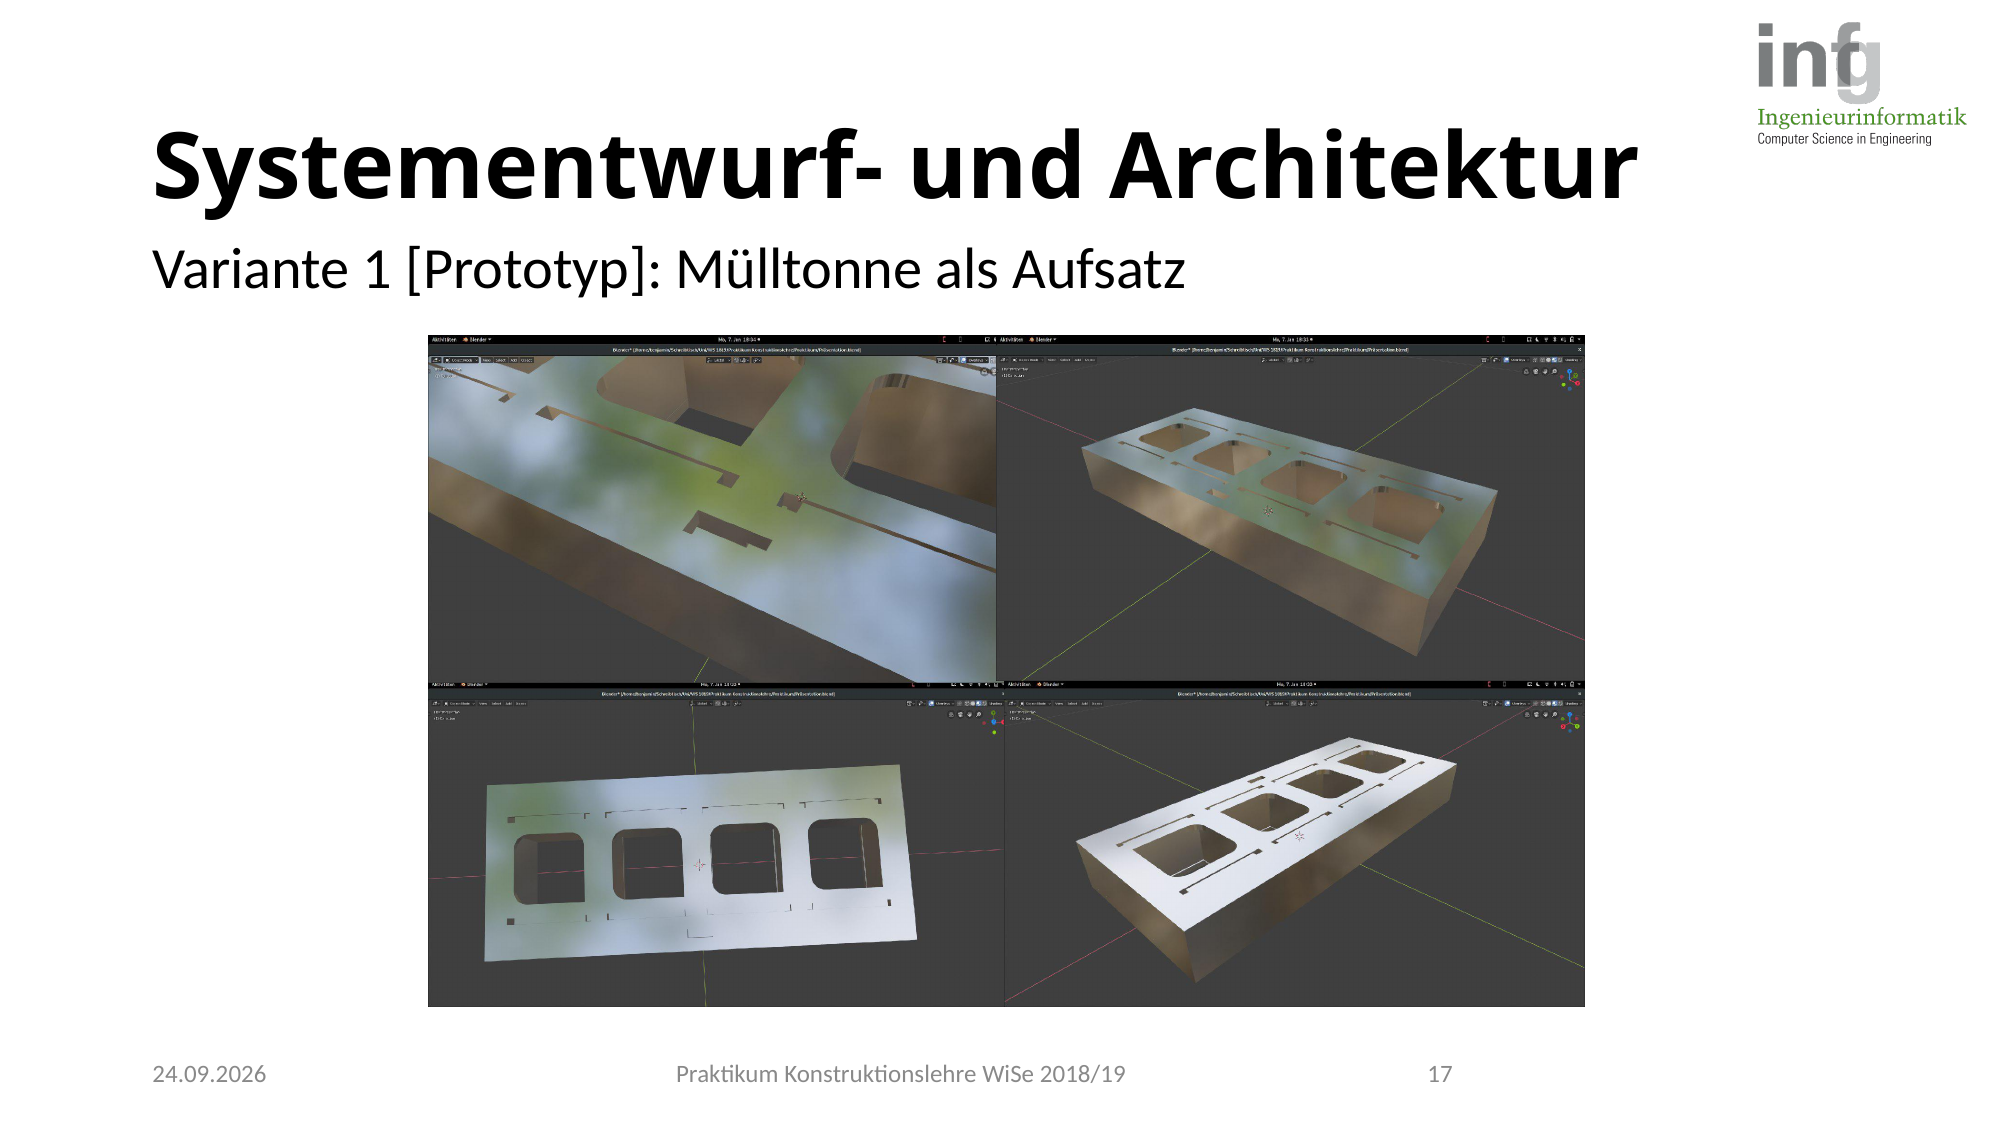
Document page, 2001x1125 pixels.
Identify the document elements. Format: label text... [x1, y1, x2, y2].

title Systementwurf- und Architektur [137, 59, 1863, 230]
list Variante 1 [Prototyp]: Mülltonne als Aufsatz [137, 230, 1863, 945]
text_box Praktikum Konstruktionslehre WiSe 2018/19 [403, 1042, 1400, 1103]
picture [428, 335, 1585, 1007]
text_box 10.01.2019 [137, 1042, 403, 1103]
text_box 17 [1412, 1042, 1863, 1103]
